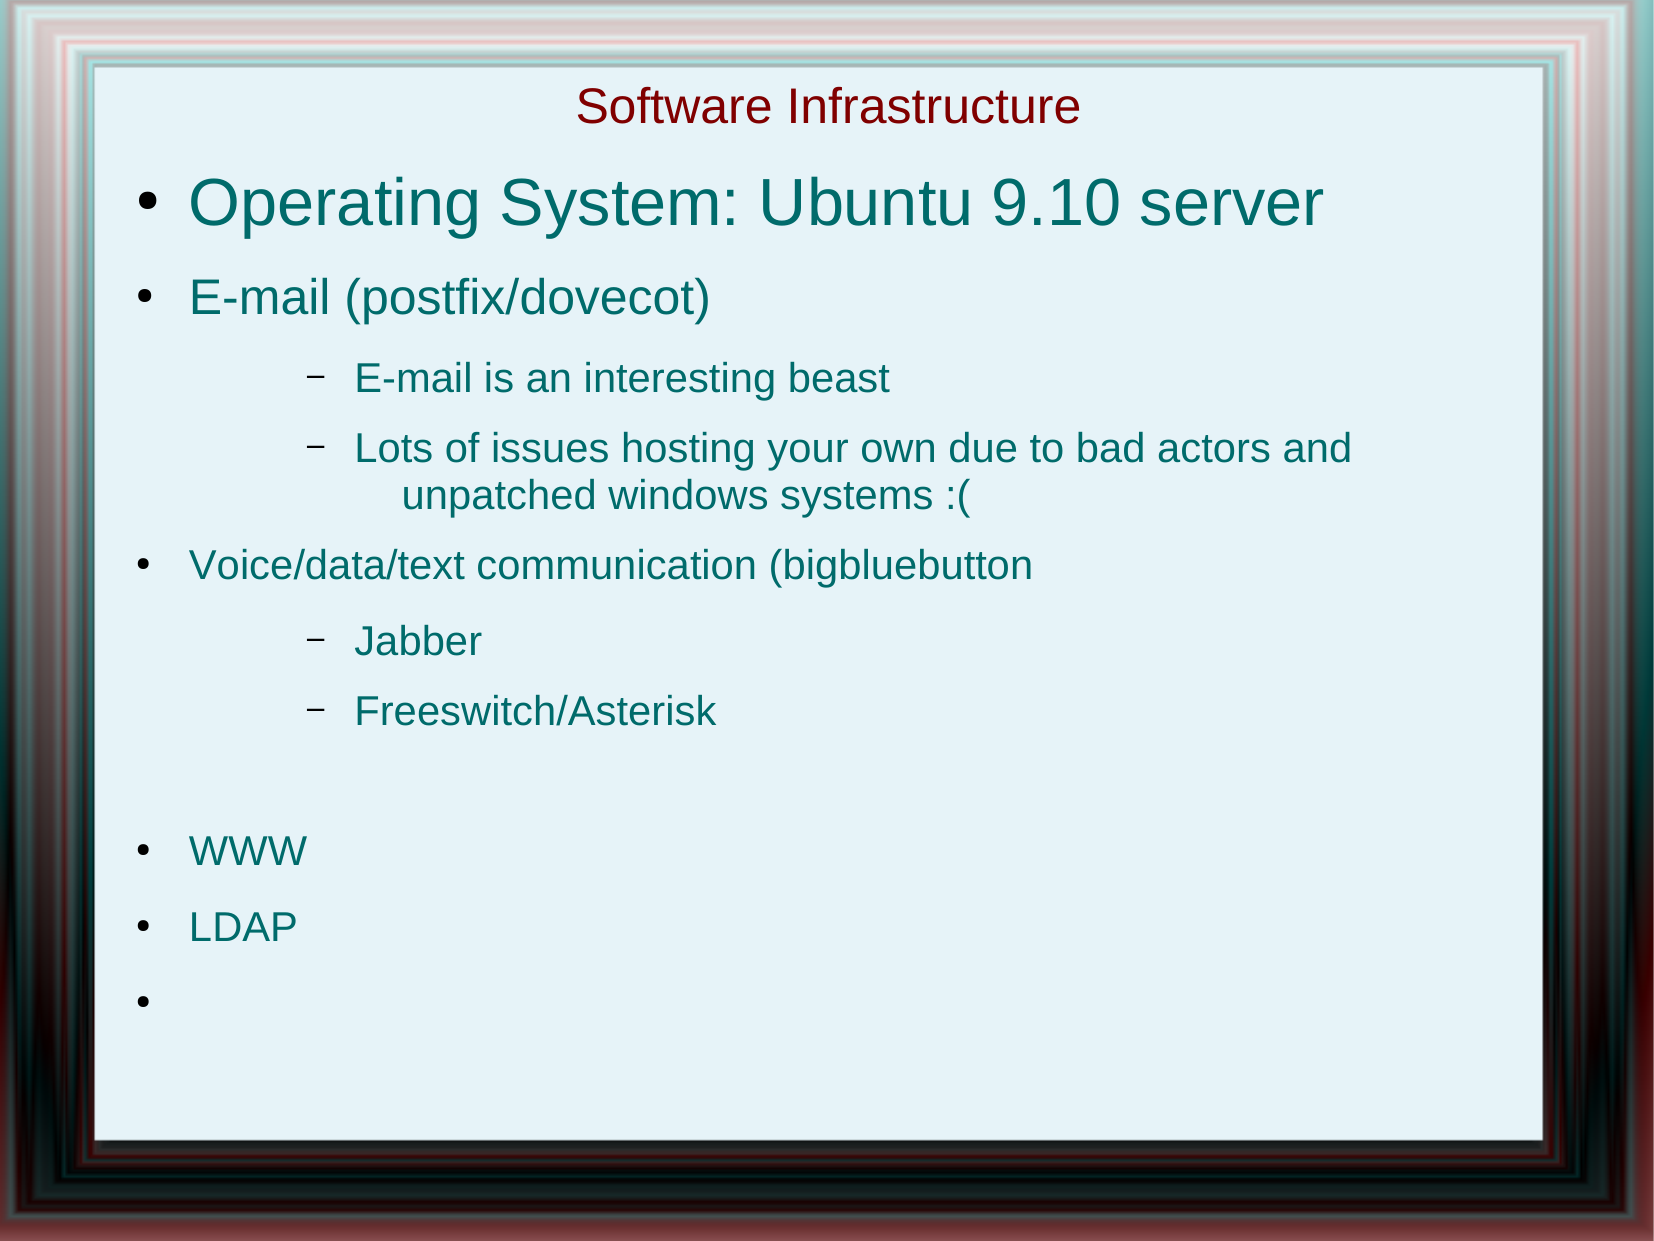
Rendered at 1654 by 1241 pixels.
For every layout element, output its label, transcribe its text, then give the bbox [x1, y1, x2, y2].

list Operating System: Ubuntu 9.10 server E-mail (postfix/dovecot) E-mail is an interesting beast Lots of issues hosting your own due to bad actors and unpatched windows systems :( Voice/data/text communication (bigbluebutton Jabber Freeswitch/Asterisk WWW LDAP [118, 165, 1506, 1027]
title Software Infrastructure [120, 78, 1538, 134]
picture [0, 0, 1654, 1241]
